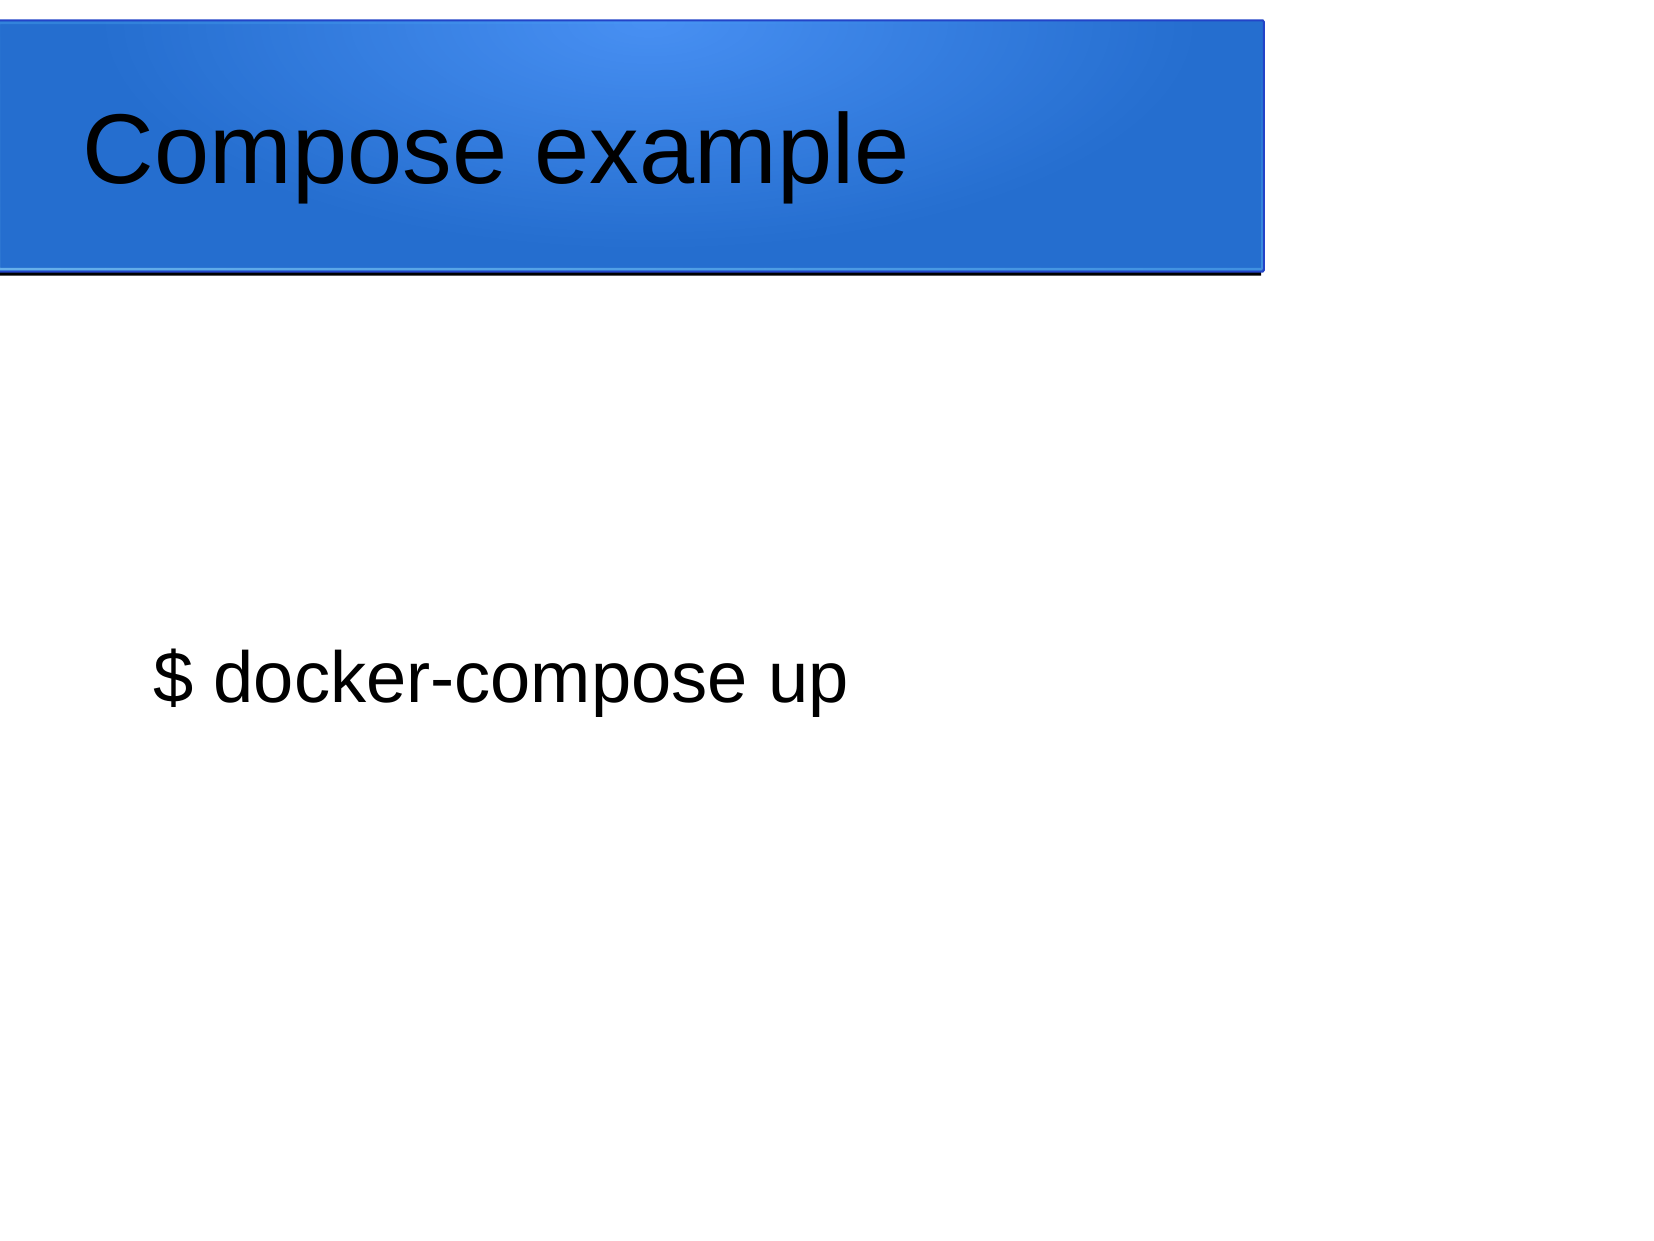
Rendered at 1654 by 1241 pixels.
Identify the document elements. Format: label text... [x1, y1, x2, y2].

list $ docker-compose up [82, 299, 1571, 1019]
title Compose example [82, 47, 1235, 252]
